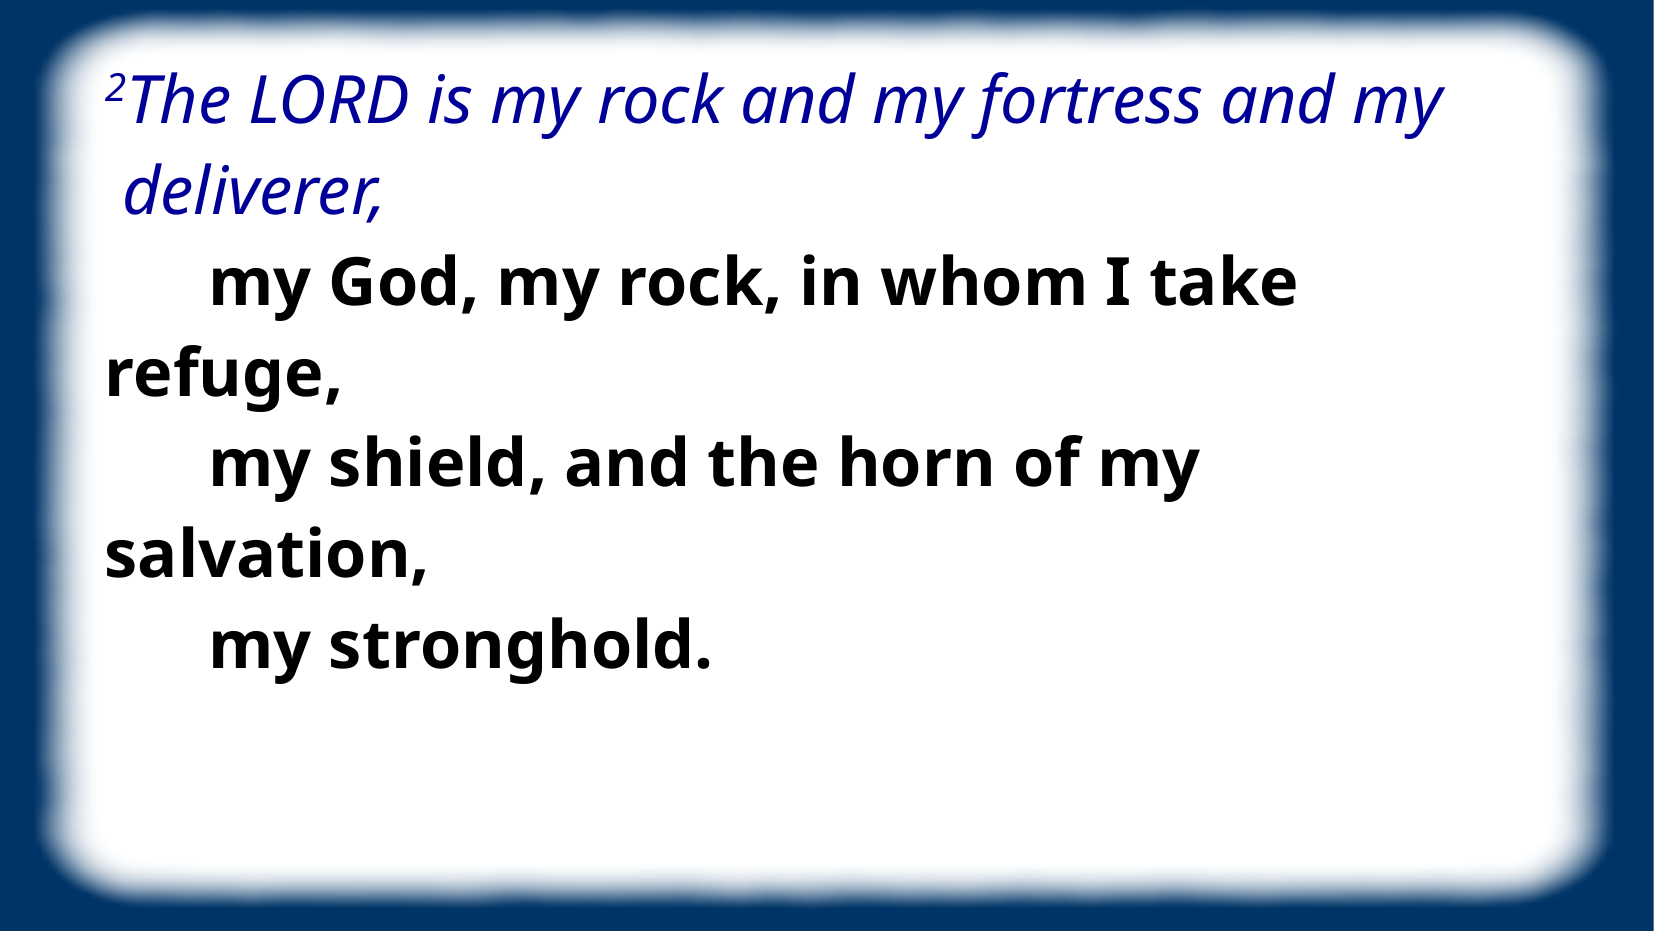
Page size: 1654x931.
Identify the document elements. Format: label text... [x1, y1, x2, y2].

picture [0, 0, 1654, 931]
text_box 2The LORD is my rock and my fortress and my deliverer, my God, my rock, in whom I take refuge, my shield, and the horn of my salvation, my stronghold. [90, 45, 1546, 504]
